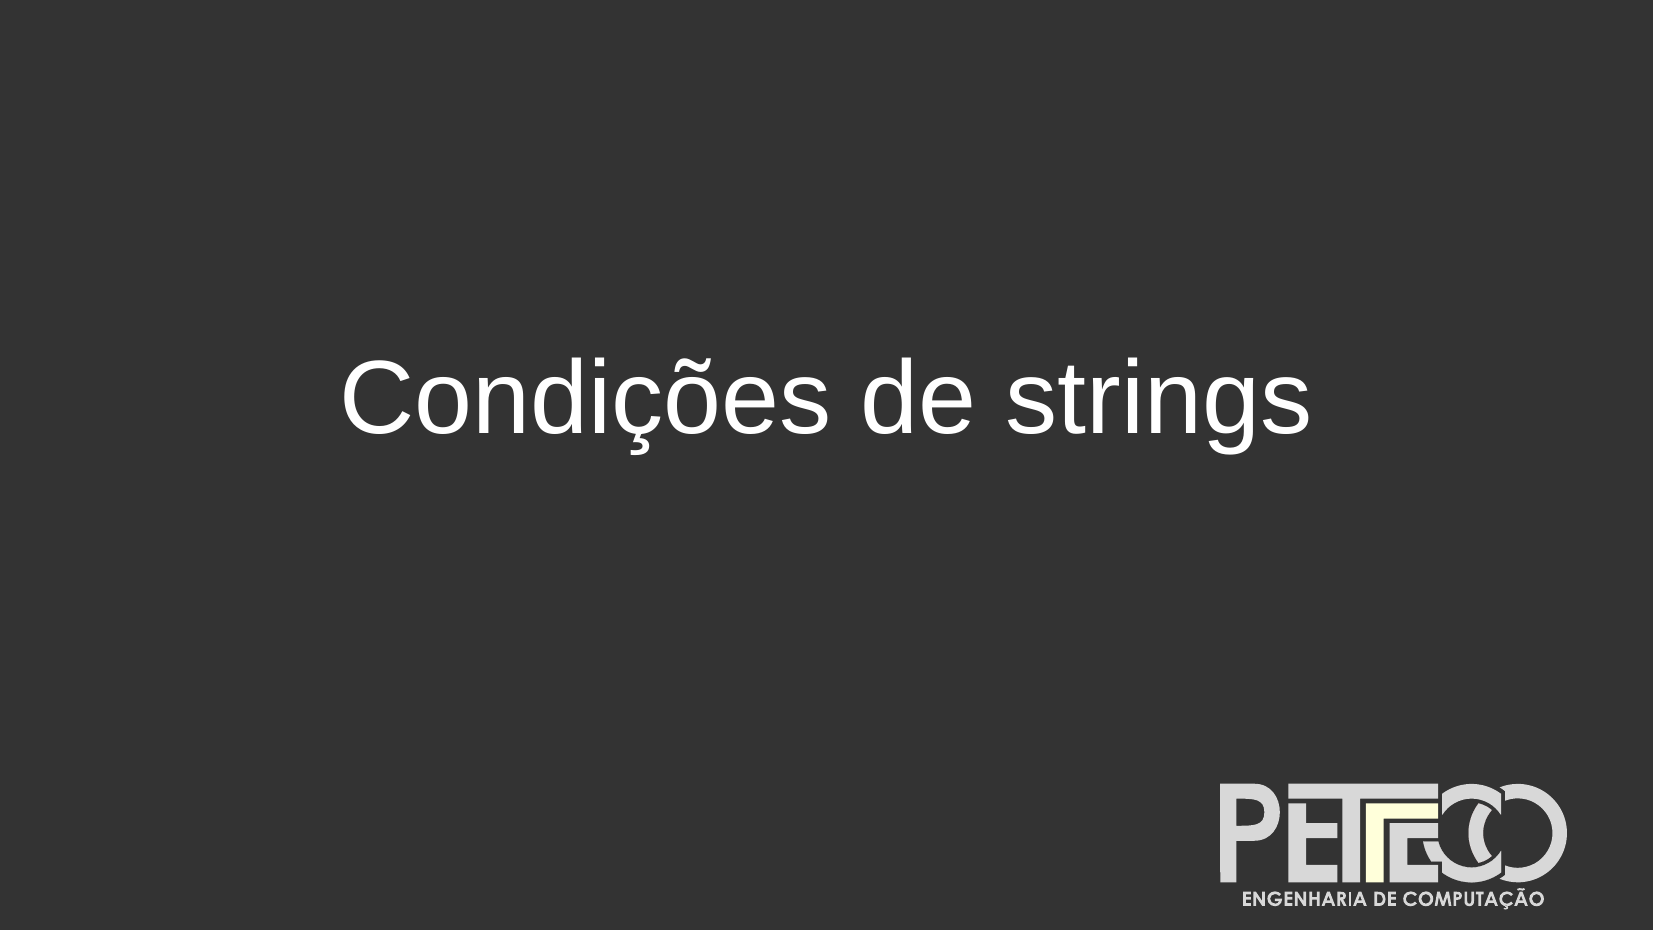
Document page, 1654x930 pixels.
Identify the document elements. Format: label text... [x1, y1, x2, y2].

subtitle Condições de strings [82, 37, 1571, 757]
